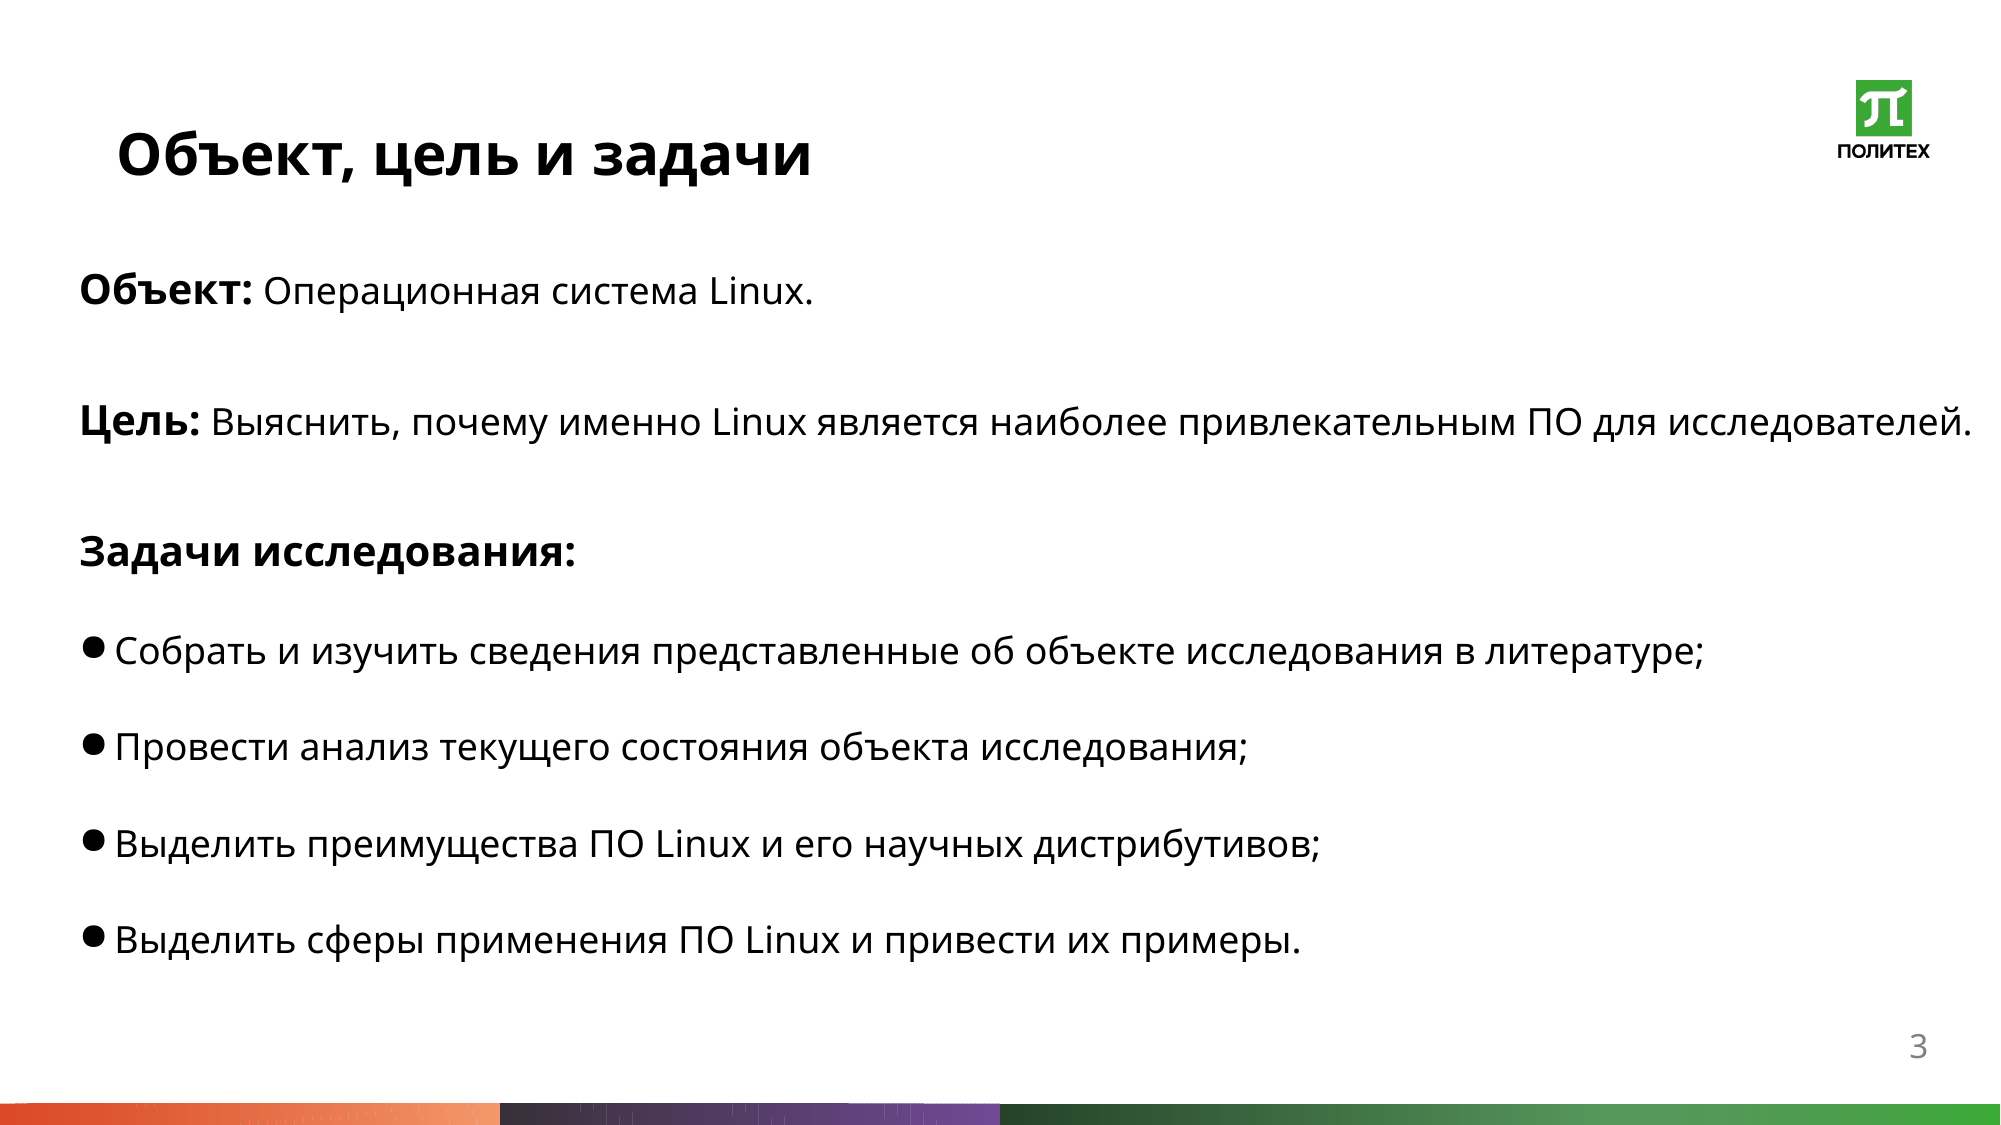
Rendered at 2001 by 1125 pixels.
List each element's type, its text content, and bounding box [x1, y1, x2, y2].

text_box Объект: Операционная система Linux. Цель: Выяснить, почему именно Linux является наиболее привлекательным ПО для исследователей. Задачи исследования: Собрать и изучить сведения представленные об объекте исследования в литературе; Провести анализ текущего состояния объекта исследования; Выделить преимущества ПО Linux и его научных дистрибутивов; Выделить сферы применения ПО Linux и привести их примеры. [79, 231, 1975, 965]
slide_number <номер> [1493, 1018, 1944, 1079]
title Объект, цель и задачи [101, 118, 1584, 218]
picture [1838, 80, 1930, 158]
